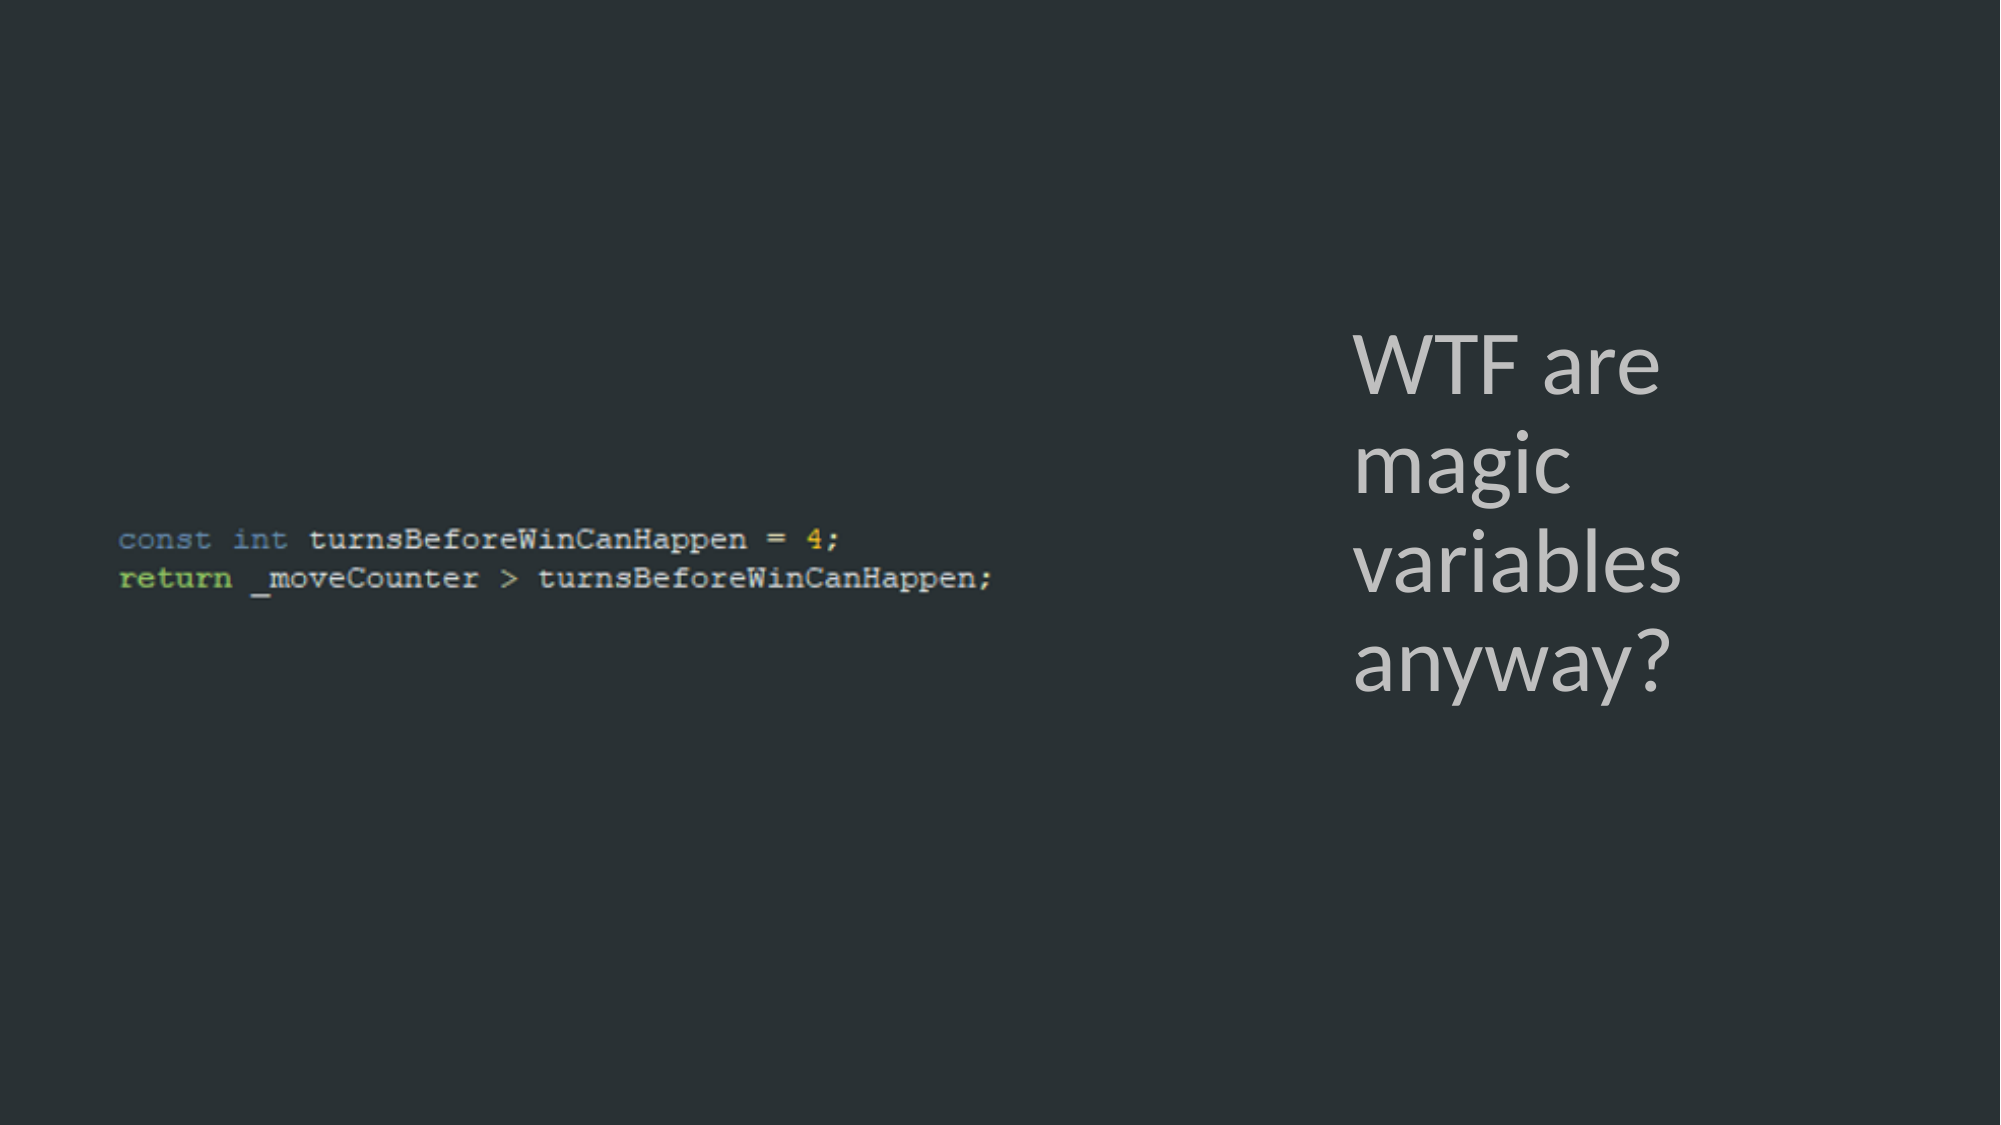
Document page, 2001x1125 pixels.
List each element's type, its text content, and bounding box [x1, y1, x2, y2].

text_box WTF are magic variables anyway? [1337, 59, 1901, 967]
picture [99, 510, 1025, 615]
